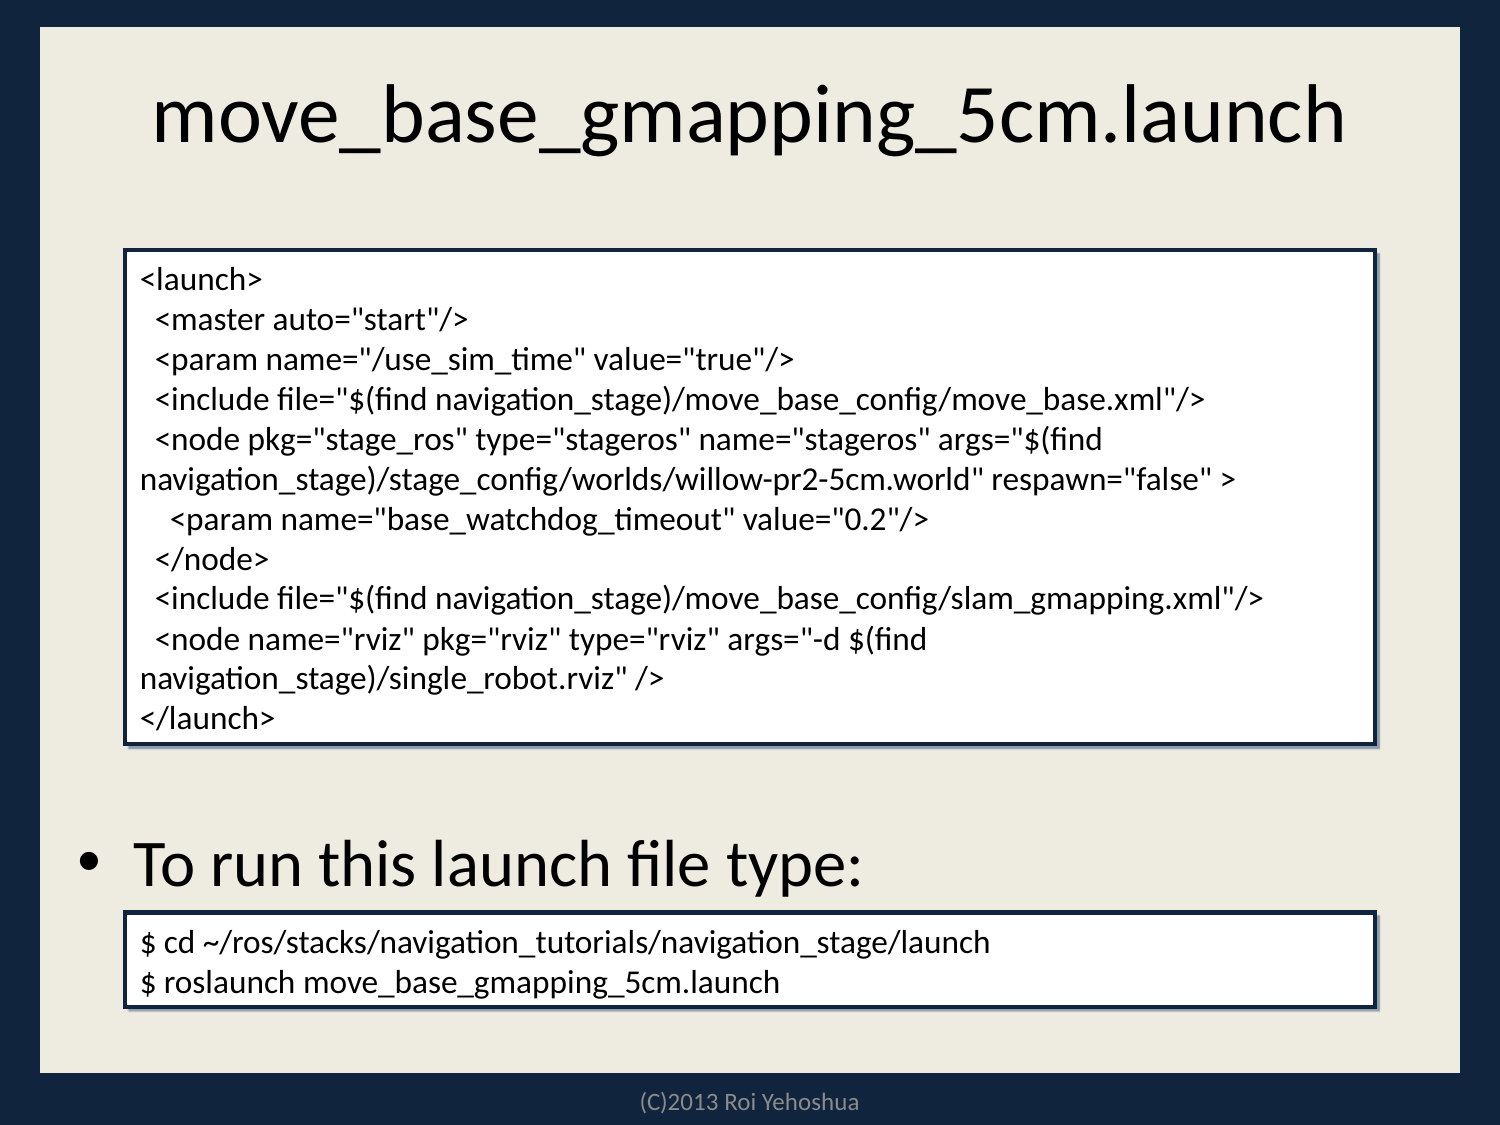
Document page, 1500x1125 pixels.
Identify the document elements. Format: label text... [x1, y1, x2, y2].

title move_base_gmapping_5cm.launch [37, 31, 1463, 188]
text_box To run this launch file type: [62, 812, 1488, 1105]
list [37, 200, 1463, 1080]
footer (C)2013 Roi Yehoshua [512, 1105, 988, 1125]
text_box $ cd ~/ros/stacks/navigation_tutorials/navigation_stage/launch $ roslaunch move_base_gmapping_5cm.launch [125, 912, 1375, 1008]
text_box <launch> <master auto="start"/> <param name="/use_sim_time" value="true"/> <include file="$(find navigation_stage)/move_base_config/move_base.xml"/> <node pkg="stage_ros" type="stageros" name="stageros" args="$(find navigation_stage)/stage_config/worlds/willow-pr2-5cm.world" respawn="false" > <param name="base_watchdog_timeout" value="0.2"/> </node> <include file="$(find navigation_stage)/move_base_config/slam_gmapping.xml"/> <node name="rviz" pkg="rviz" type="rviz" args="-d $(find navigation_stage)/single_robot.rviz" /> </launch> [125, 249, 1375, 744]
